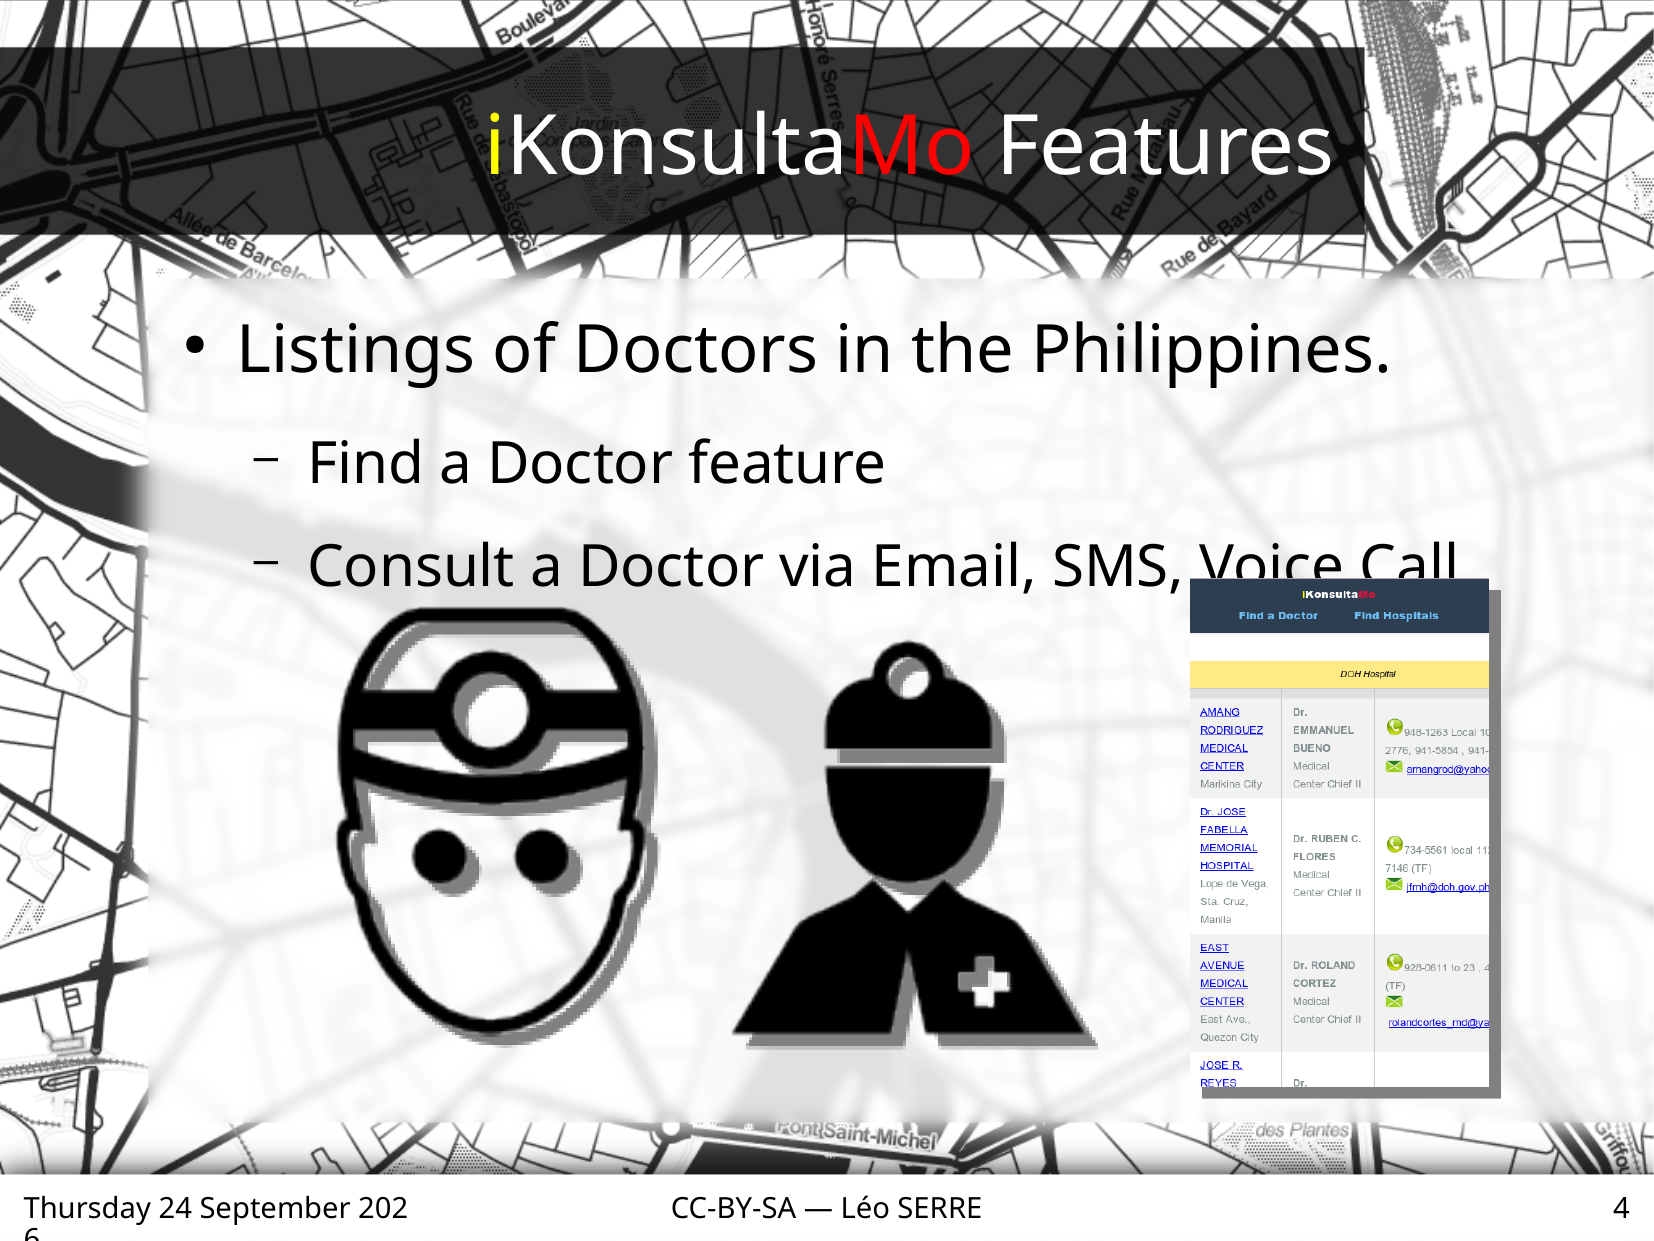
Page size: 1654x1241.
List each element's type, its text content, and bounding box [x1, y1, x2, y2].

title iKonsultaMo Features [82, 49, 1335, 237]
list Listings of Doctors in the Philippines. Find a Doctor feature Consult a Doctor via Email, SMS, Voice Call [165, 301, 1621, 1111]
picture [0, 0, 1654, 1241]
